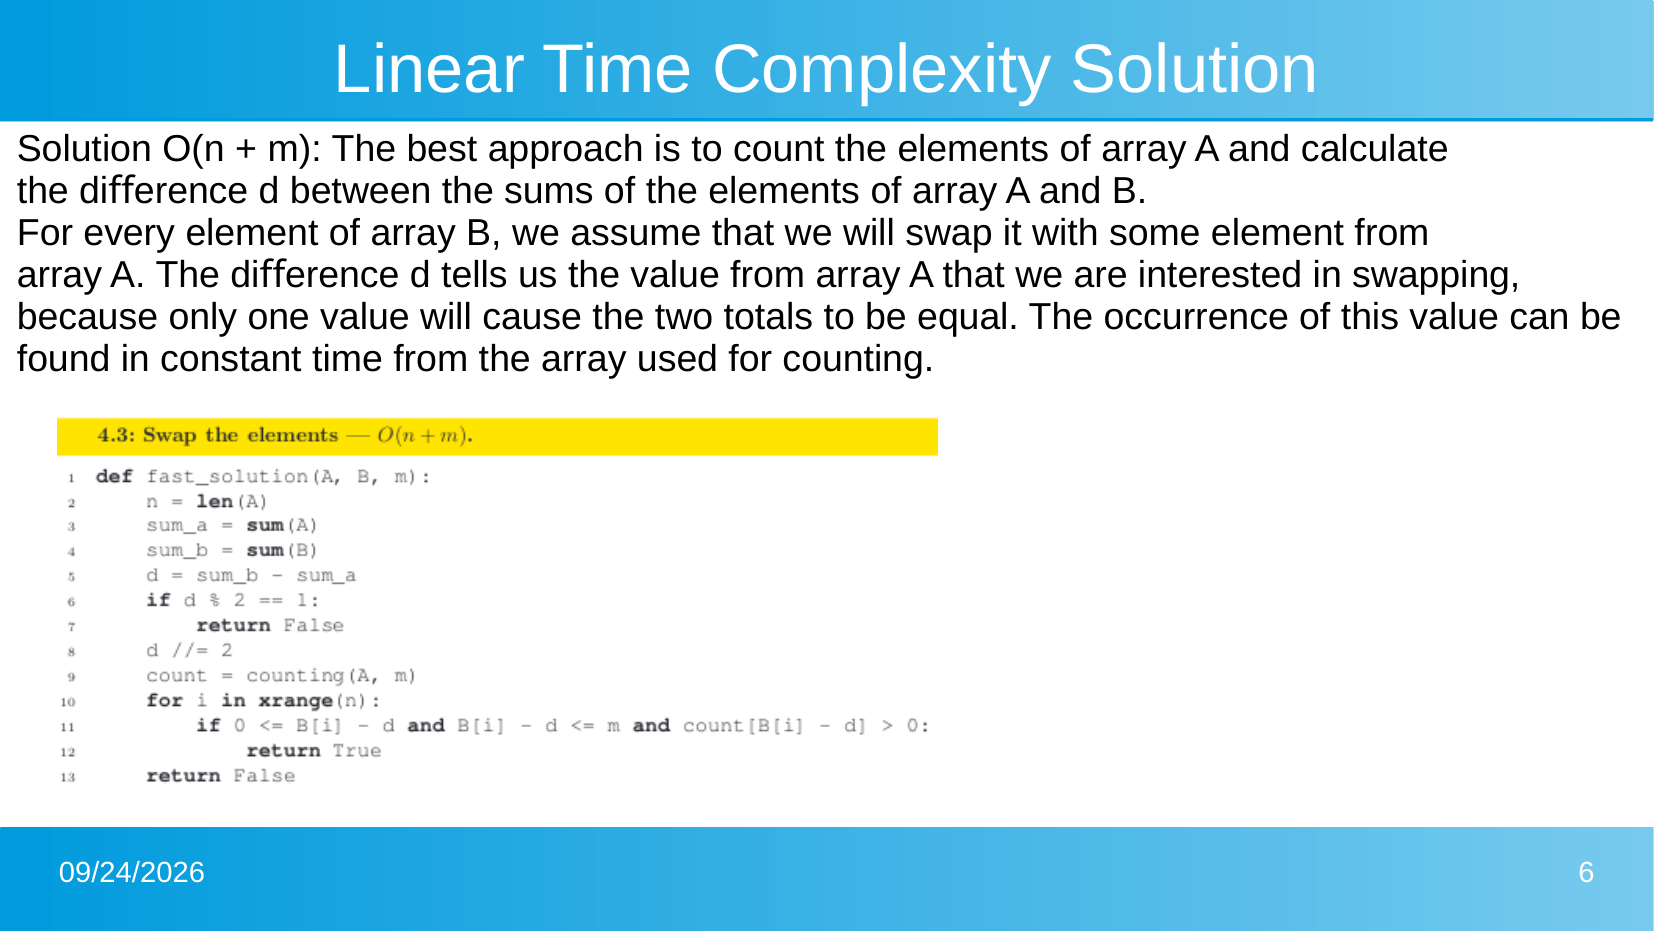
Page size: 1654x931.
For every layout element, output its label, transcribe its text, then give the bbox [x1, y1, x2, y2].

picture [57, 412, 938, 799]
text_box Solution O(n + m): The best approach is to count the elements of array A and calculate the diﬀerence d between the sums of the elements of array A and B. For every element of array B, we assume that we will swap it with some element from array A. The diﬀerence d tells us the value from array A that we are interested in swapping, because only one value will cause the two totals to be equal. The occurrence of this value can be found in constant time from the array used for counting. [2, 120, 1651, 496]
title Linear Time Complexity Solution [59, 29, 1595, 108]
